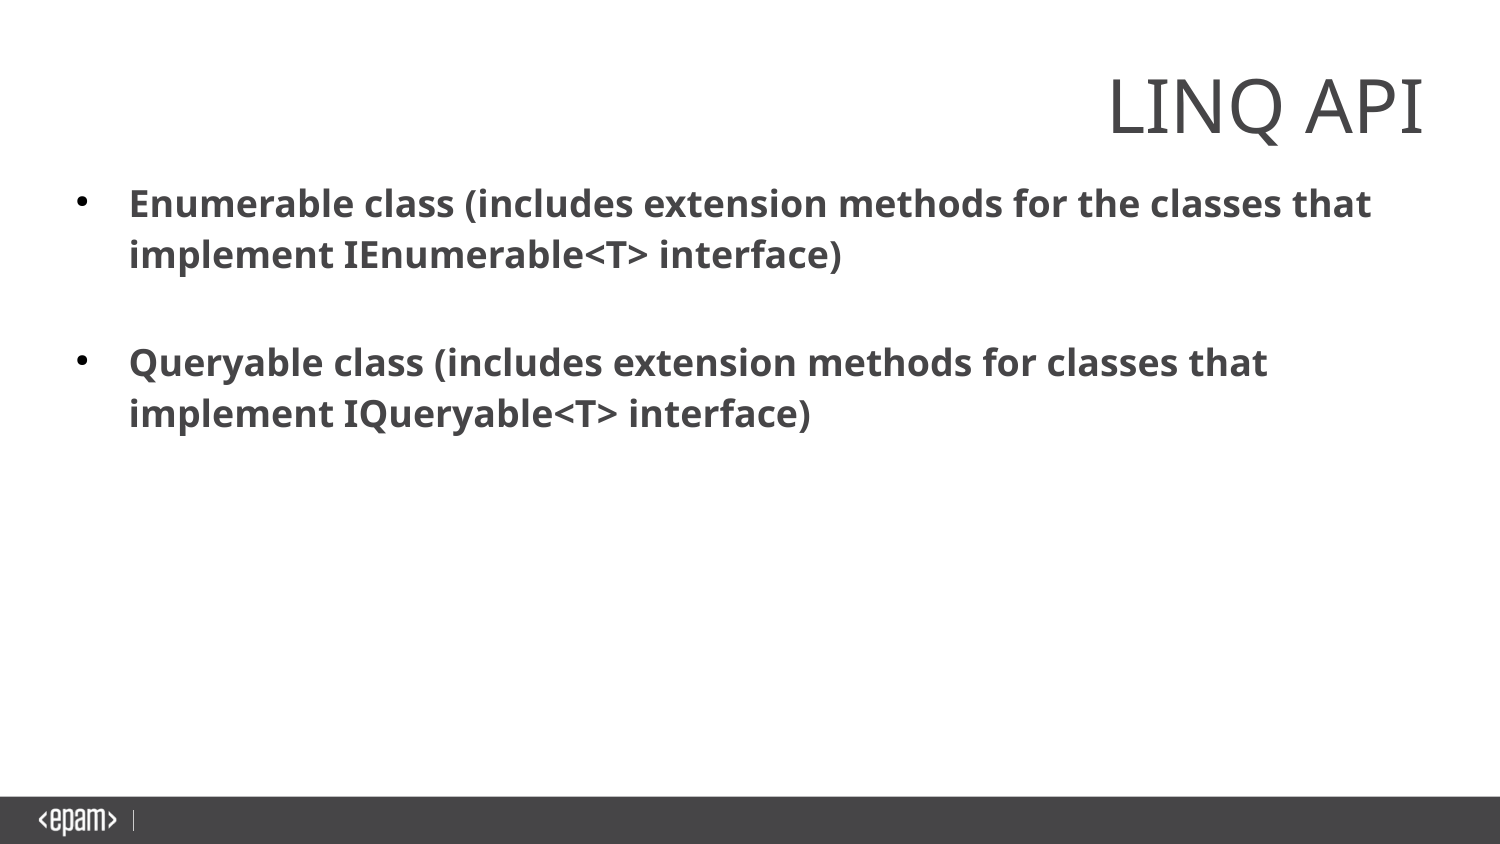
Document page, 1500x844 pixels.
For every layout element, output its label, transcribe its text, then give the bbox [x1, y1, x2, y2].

title LINQ API [75, 33, 1425, 175]
list Enumerable class (includes extension methods for the classes that implement IEnumerable<T> interface) Queryable class (includes extension methods for classes that implement IQueryable<T> interface) [57, 177, 1425, 733]
picture [38, 808, 117, 837]
